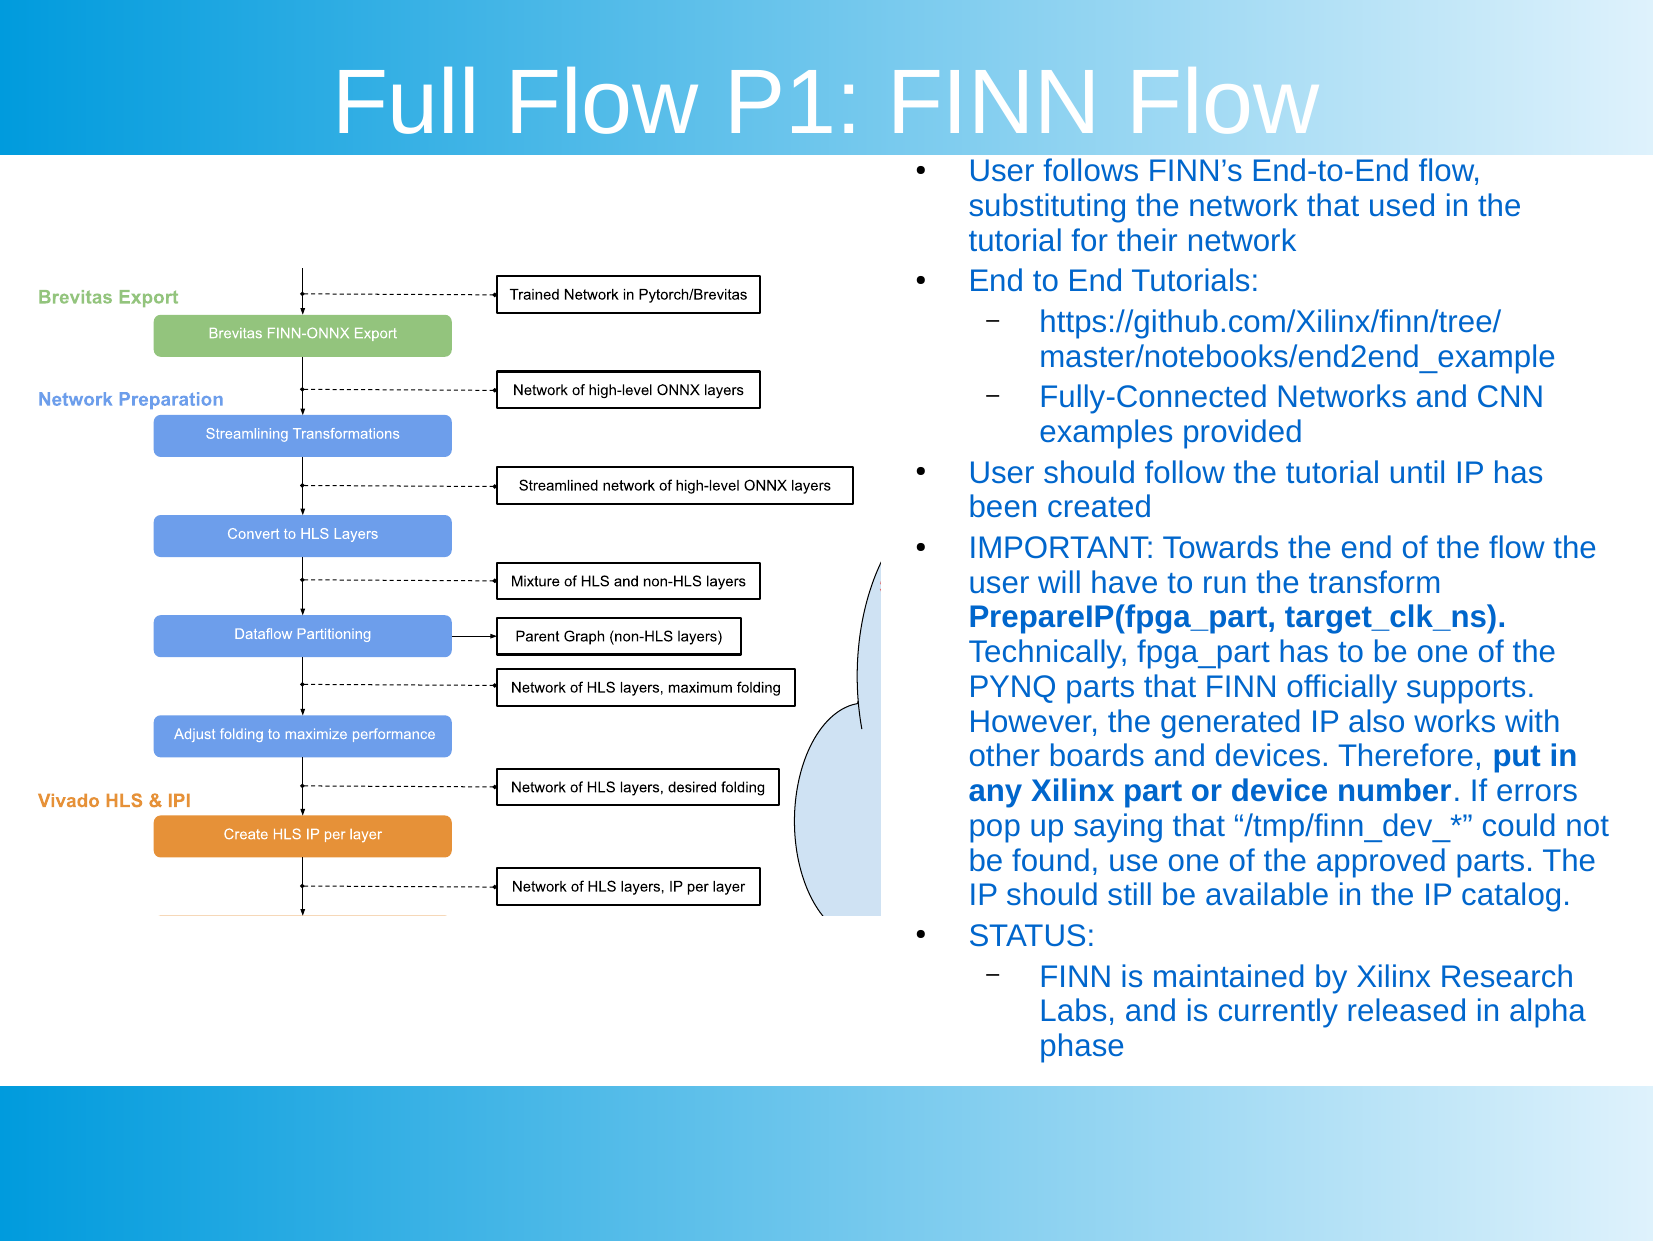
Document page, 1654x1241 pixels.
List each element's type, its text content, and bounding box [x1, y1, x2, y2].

picture [17, 255, 881, 916]
list User follows FINN’s End-to-End flow, substituting the network that used in the tutorial for their network End to End Tutorials: https://github.com/Xilinx/finn/tree/master/notebooks/end2end_example Fully-Connected Networks and CNN examples provided User should follow the tutorial until IP has been created IMPORTANT: Towards the end of the flow the user will have to run the transform PrepareIP(fpga_part, target_clk_ns). Technically, fpga_part has to be one of the PYNQ parts that FINN officially supports. However, the generated IP also works with other boards and devices. Therefore, put in any Xilinx part or device number. If errors pop up saying that “/tmp/finn_dev_*” could not be found, use one of the approved parts. The IP should still be available in the IP catalog. STATUS: FINN is maintained by Xilinx Research Labs, and is currently released in alpha phase [897, 153, 1619, 1087]
title Full Flow P1: FINN Flow [82, 49, 1571, 155]
